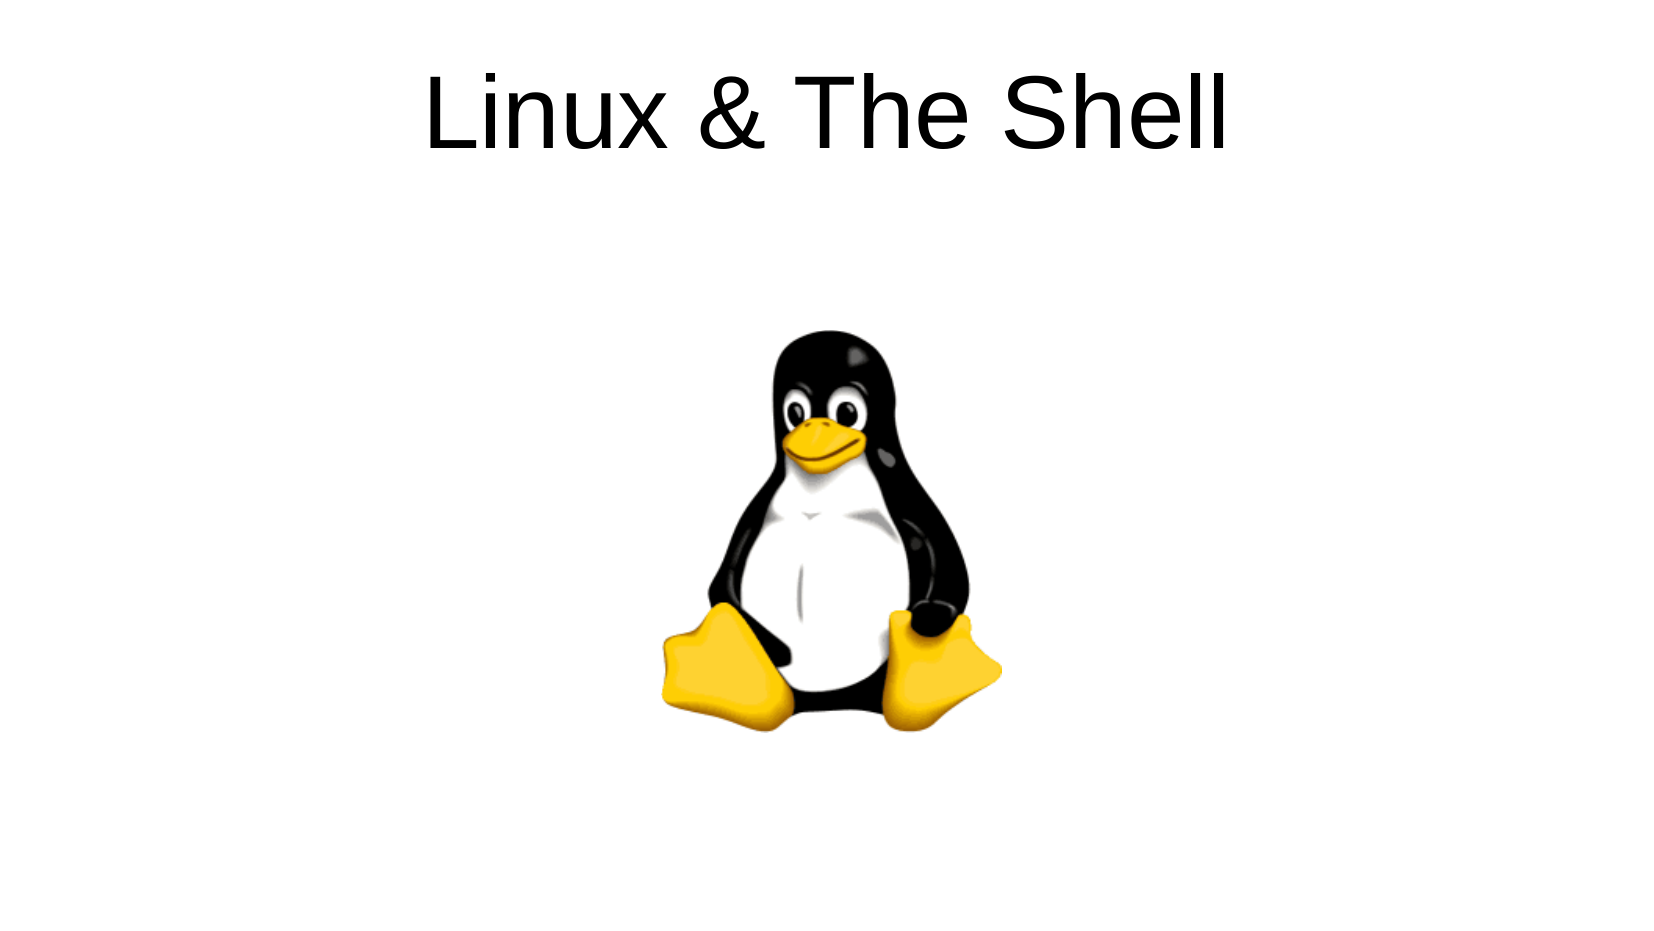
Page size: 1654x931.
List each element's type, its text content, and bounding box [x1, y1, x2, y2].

title Linux & The Shell [250, 35, 1403, 189]
picture [661, 330, 1002, 733]
